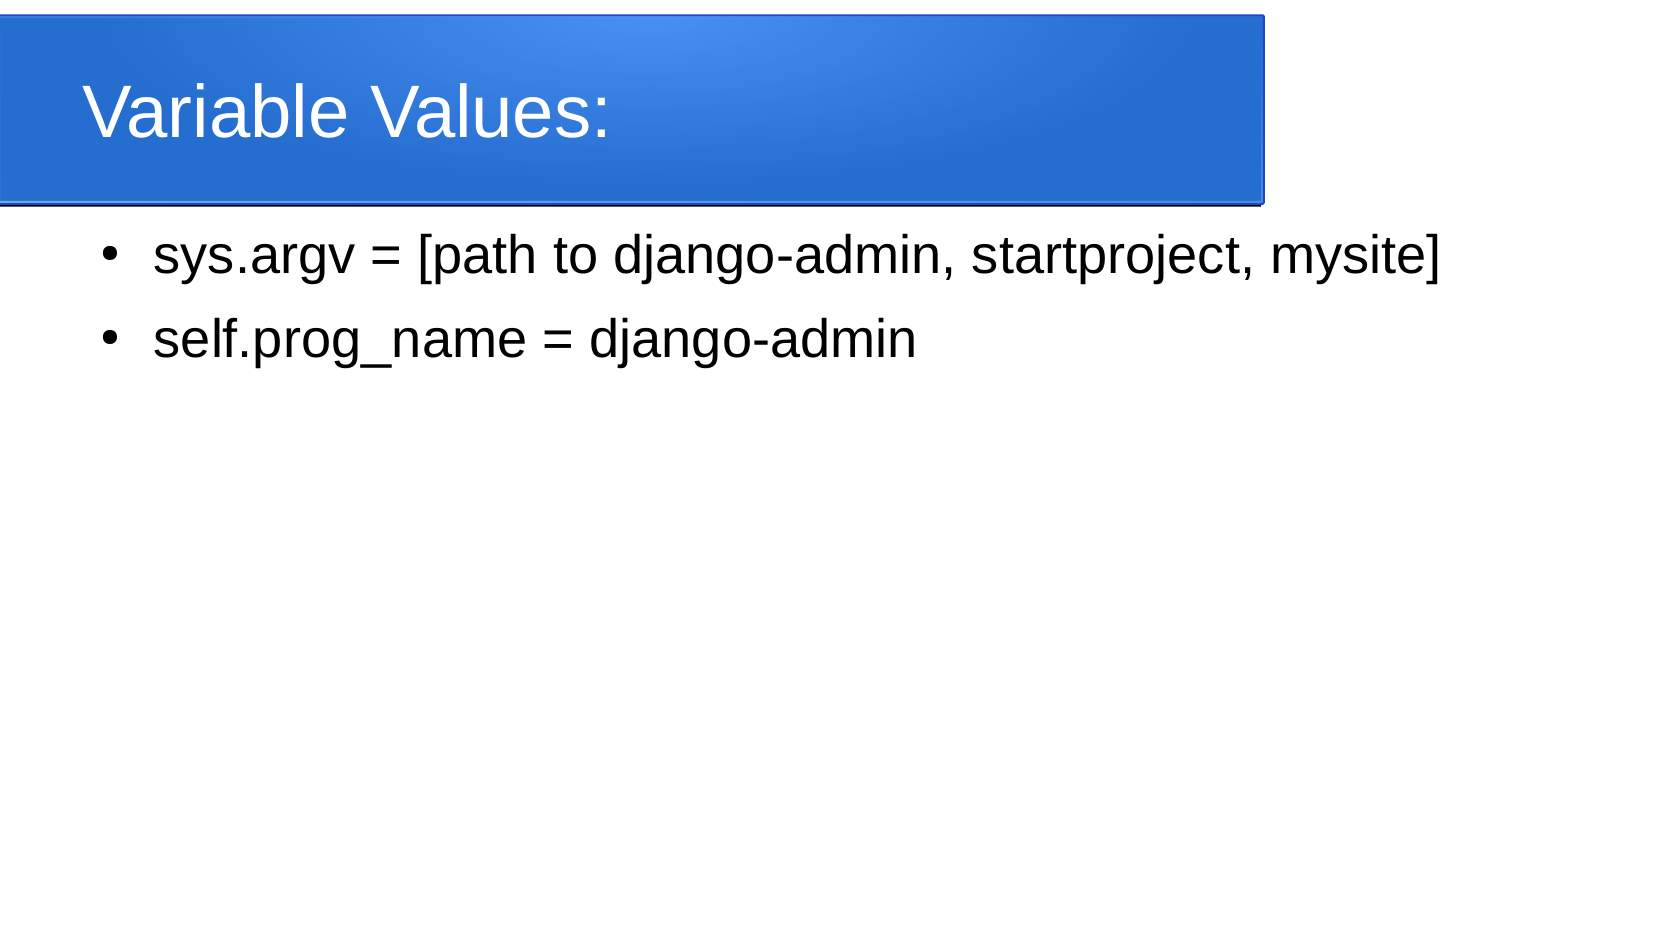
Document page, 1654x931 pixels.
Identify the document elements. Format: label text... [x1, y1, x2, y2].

list sys.argv = [path to django-admin, startproject, mysite] self.prog_name = django-admin [82, 224, 1571, 764]
title Variable Values: [82, 35, 1235, 189]
